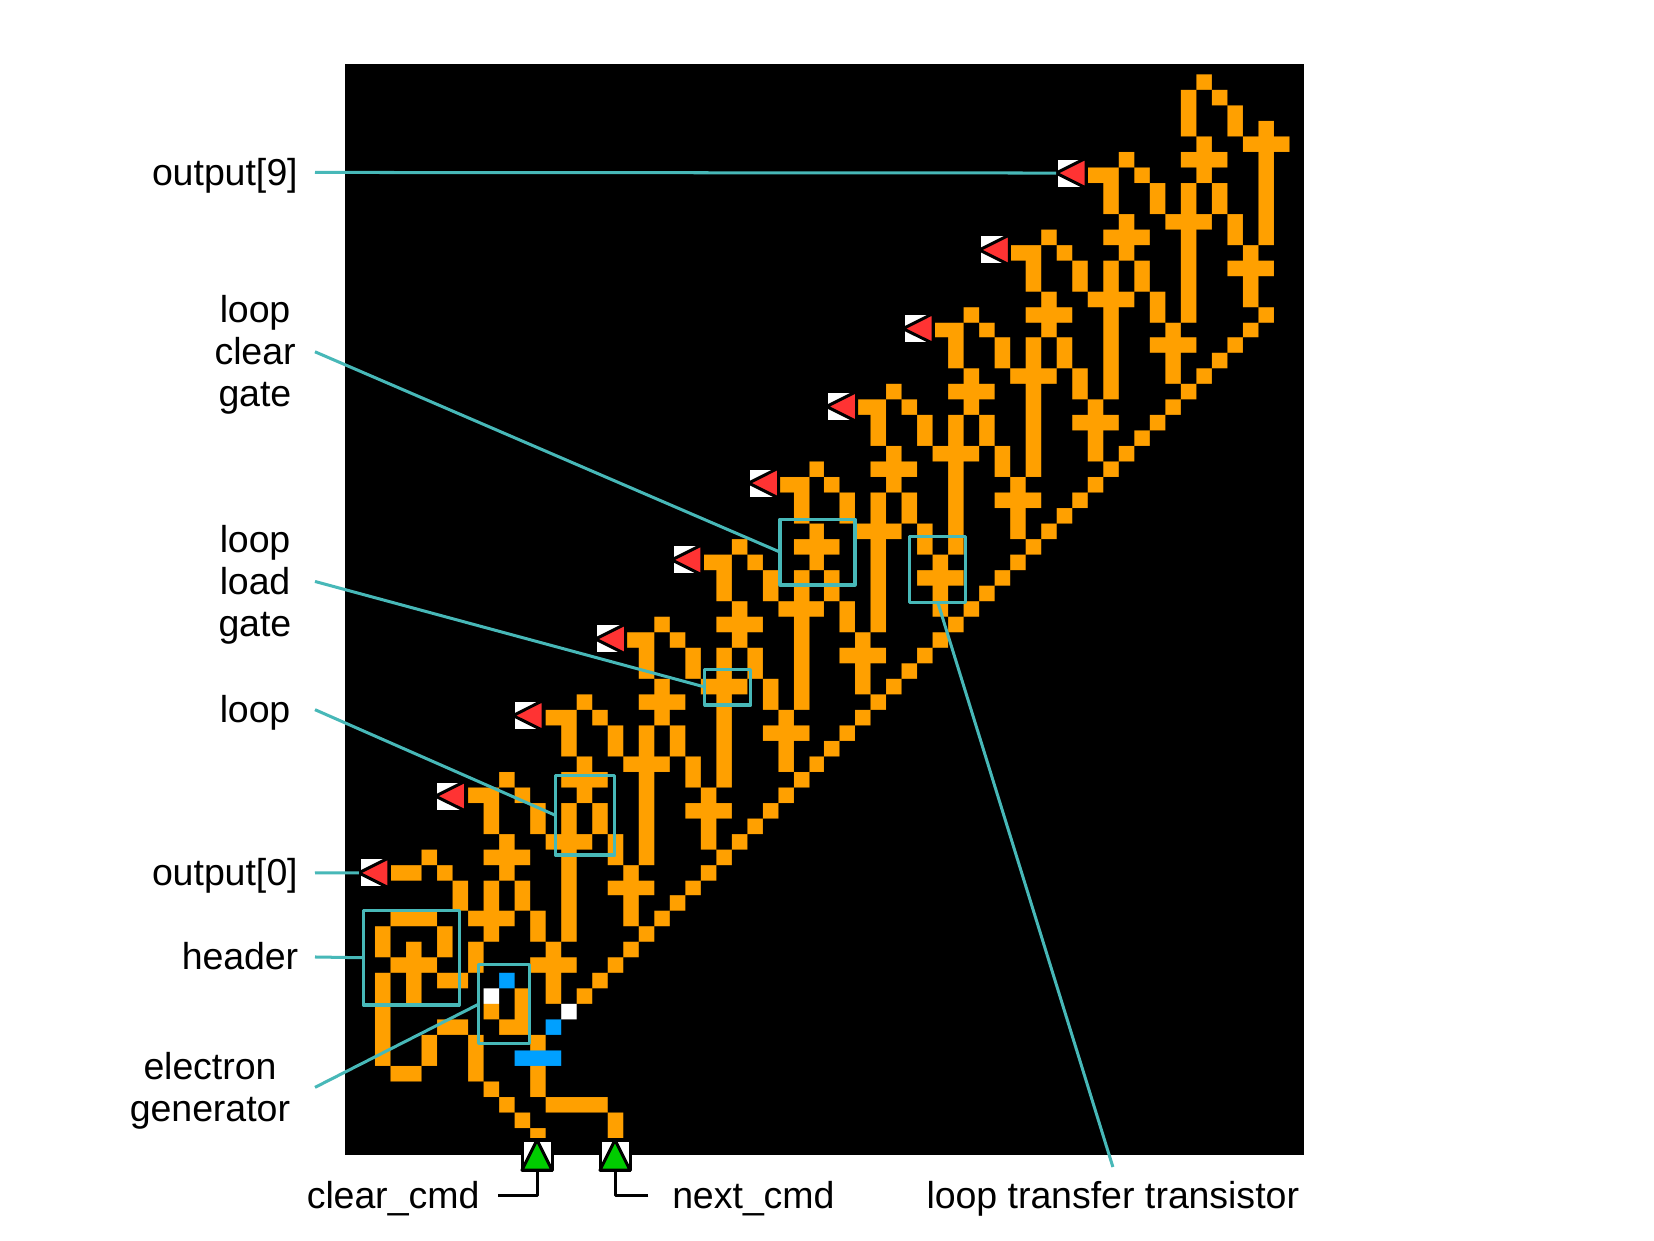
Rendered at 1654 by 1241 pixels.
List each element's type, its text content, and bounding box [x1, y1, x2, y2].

text_box [600, 1140, 631, 1171]
text_box [748, 468, 779, 499]
picture [365, 912, 458, 1003]
picture [480, 966, 528, 1042]
text_box [359, 857, 390, 888]
text_box loop transfer transistor [910, 1166, 1316, 1224]
text_box electron generator [105, 1038, 316, 1137]
text_box [1056, 158, 1087, 189]
text_box clear_cmd [288, 1166, 499, 1224]
text_box [521, 1140, 553, 1171]
text_box [979, 234, 1010, 265]
text_box loop load gate [195, 510, 316, 652]
text_box output[9] [135, 143, 316, 201]
picture [782, 521, 853, 583]
picture [345, 64, 1304, 1156]
text_box [826, 391, 857, 422]
text_box next_cmd [648, 1166, 859, 1224]
text_box [903, 313, 934, 344]
text_box header [165, 928, 316, 986]
picture [706, 671, 749, 703]
text_box [671, 544, 703, 575]
text_box [595, 623, 626, 655]
text_box [435, 781, 466, 812]
text_box loop clear gate [195, 281, 316, 423]
text_box output[0] [135, 844, 316, 902]
text_box [513, 700, 544, 731]
text_box loop [195, 681, 316, 739]
picture [911, 538, 964, 601]
picture [557, 777, 613, 853]
